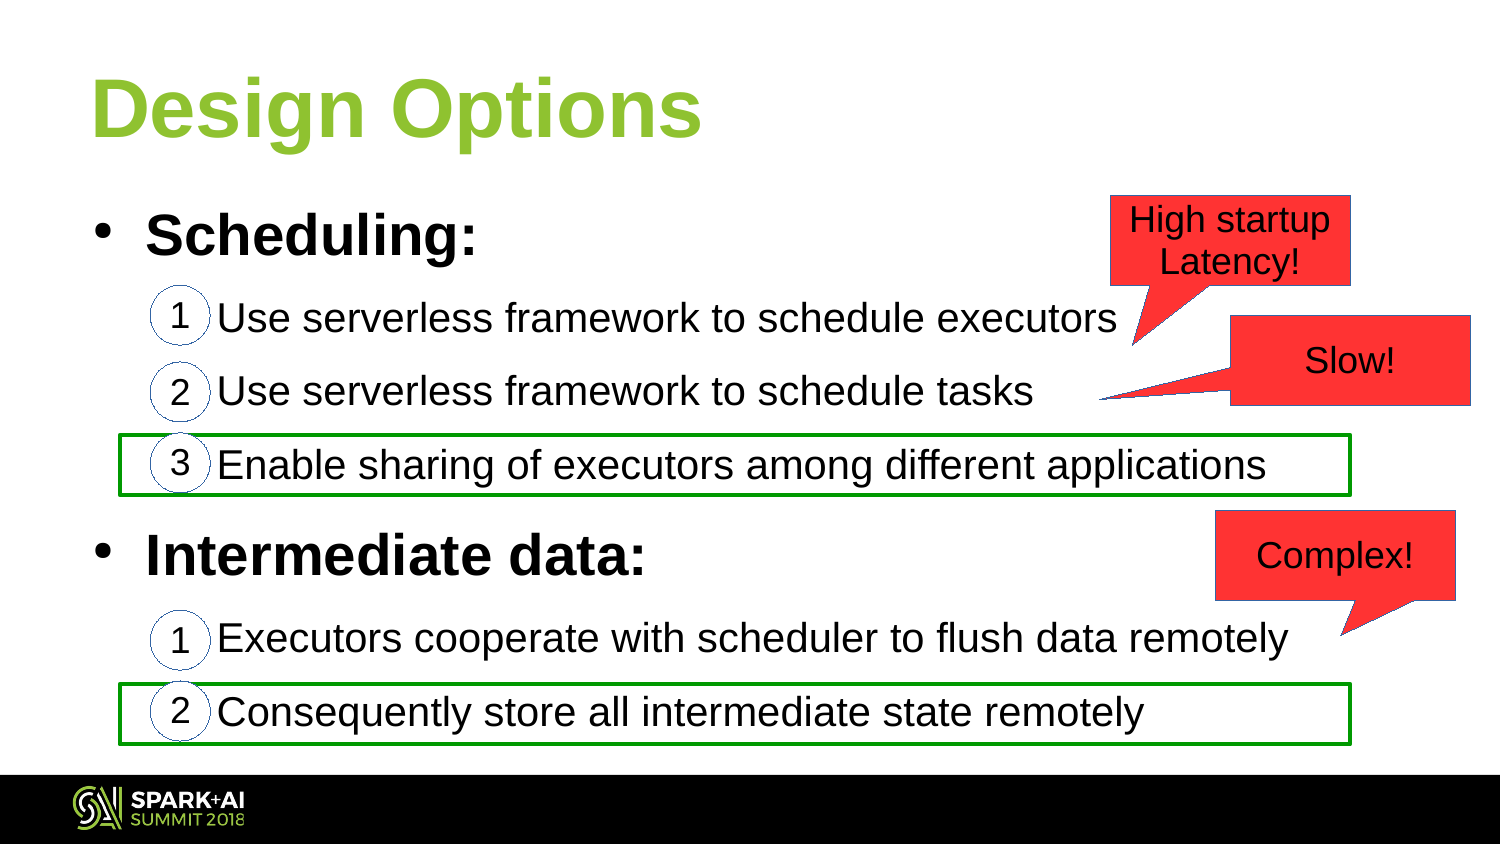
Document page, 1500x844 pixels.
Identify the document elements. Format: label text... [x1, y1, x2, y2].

text_box 2 [150, 680, 211, 742]
text_box Complex! [1215, 510, 1456, 636]
text_box Slow! [1099, 315, 1471, 406]
text_box 3 [150, 432, 211, 493]
text_box 2 [150, 361, 211, 422]
text_box 1 [150, 610, 211, 671]
text_box 1 [150, 285, 211, 346]
text_box High startup Latency! [1110, 195, 1351, 346]
title Design Options [75, 33, 1426, 175]
list Scheduling: Use serverless framework to schedule executors Use serverless framework to schedule tasks Enable sharing of executors among different applications Intermediate data: Executors cooperate with scheduler to flush data remotely Consequently store all intermediate state remotely [75, 196, 1425, 754]
